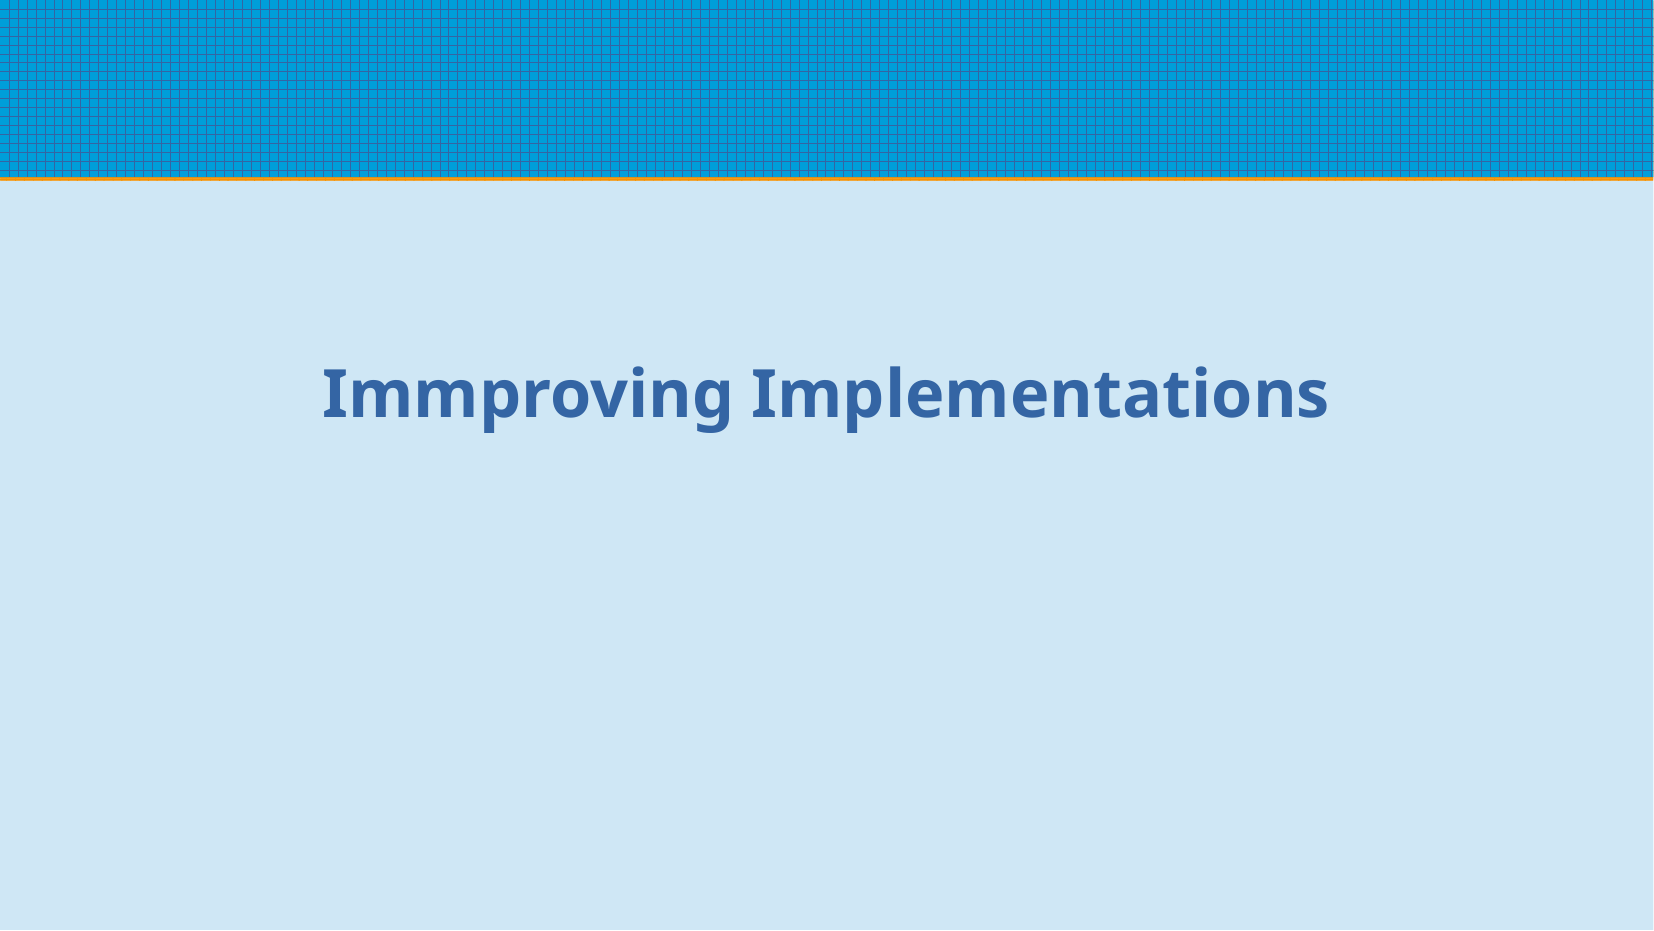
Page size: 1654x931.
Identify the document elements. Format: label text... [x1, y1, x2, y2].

subtitle Immproving Implementations [88, 14, 1565, 768]
